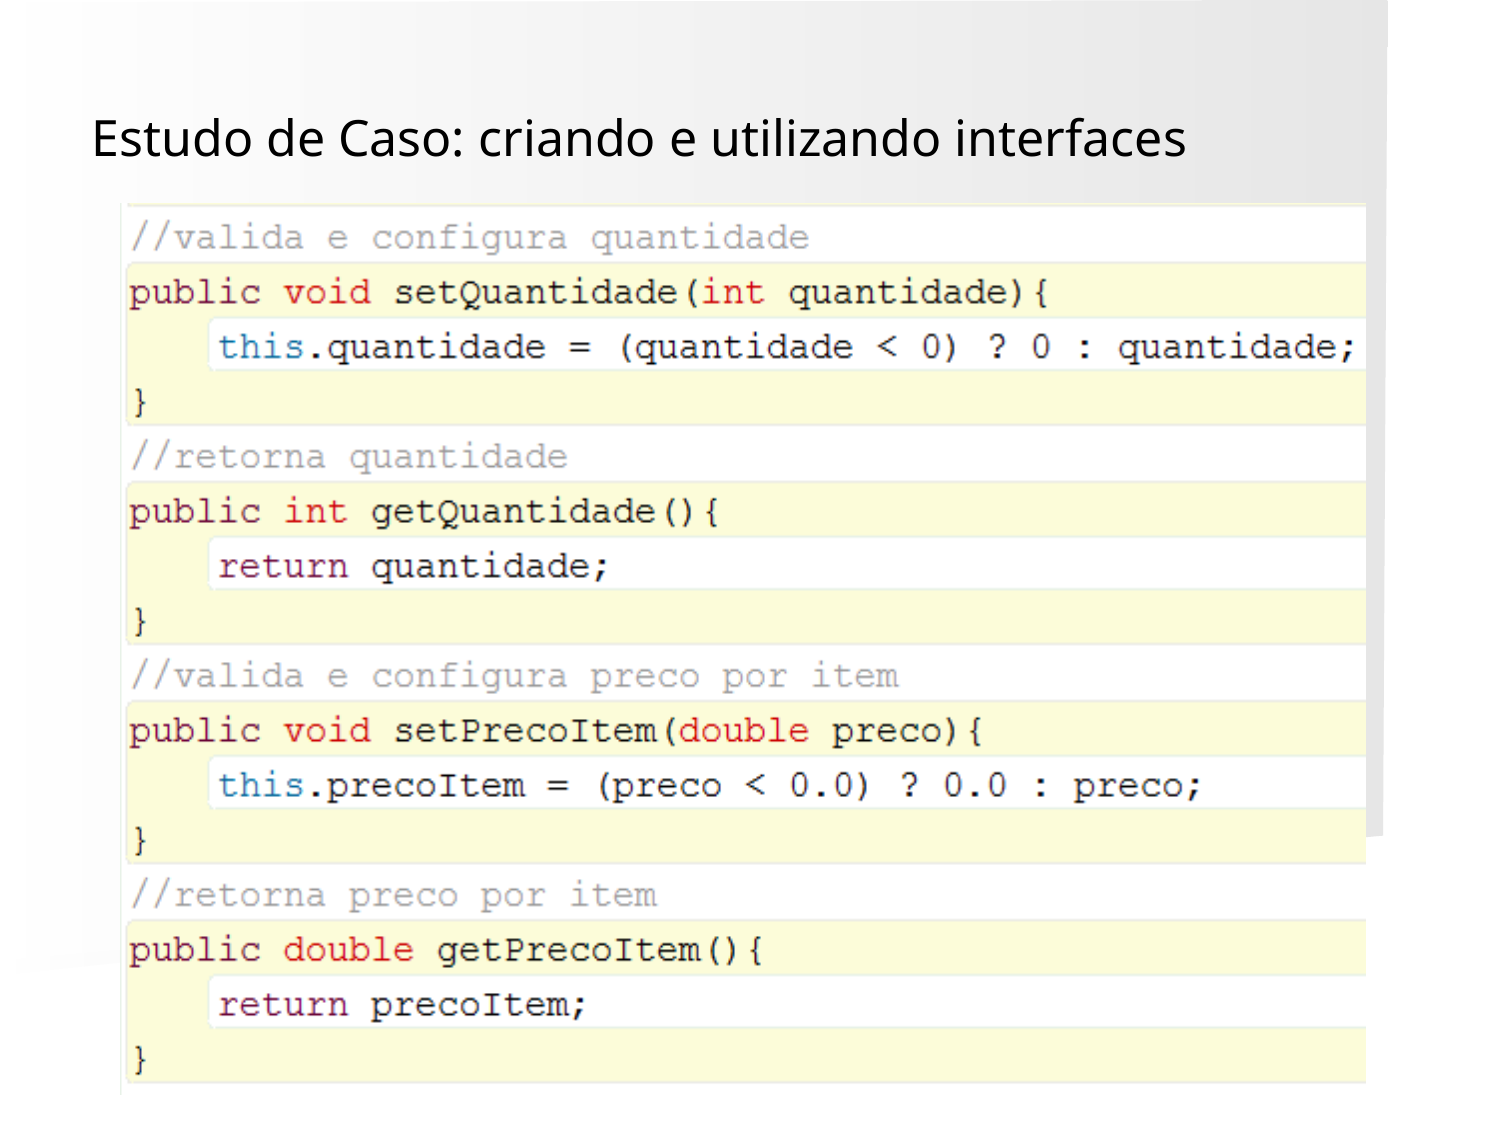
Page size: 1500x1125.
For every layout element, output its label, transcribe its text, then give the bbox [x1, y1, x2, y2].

picture [120, 203, 1366, 1096]
title Estudo de Caso: criando e utilizando interfaces [76, 42, 1427, 231]
